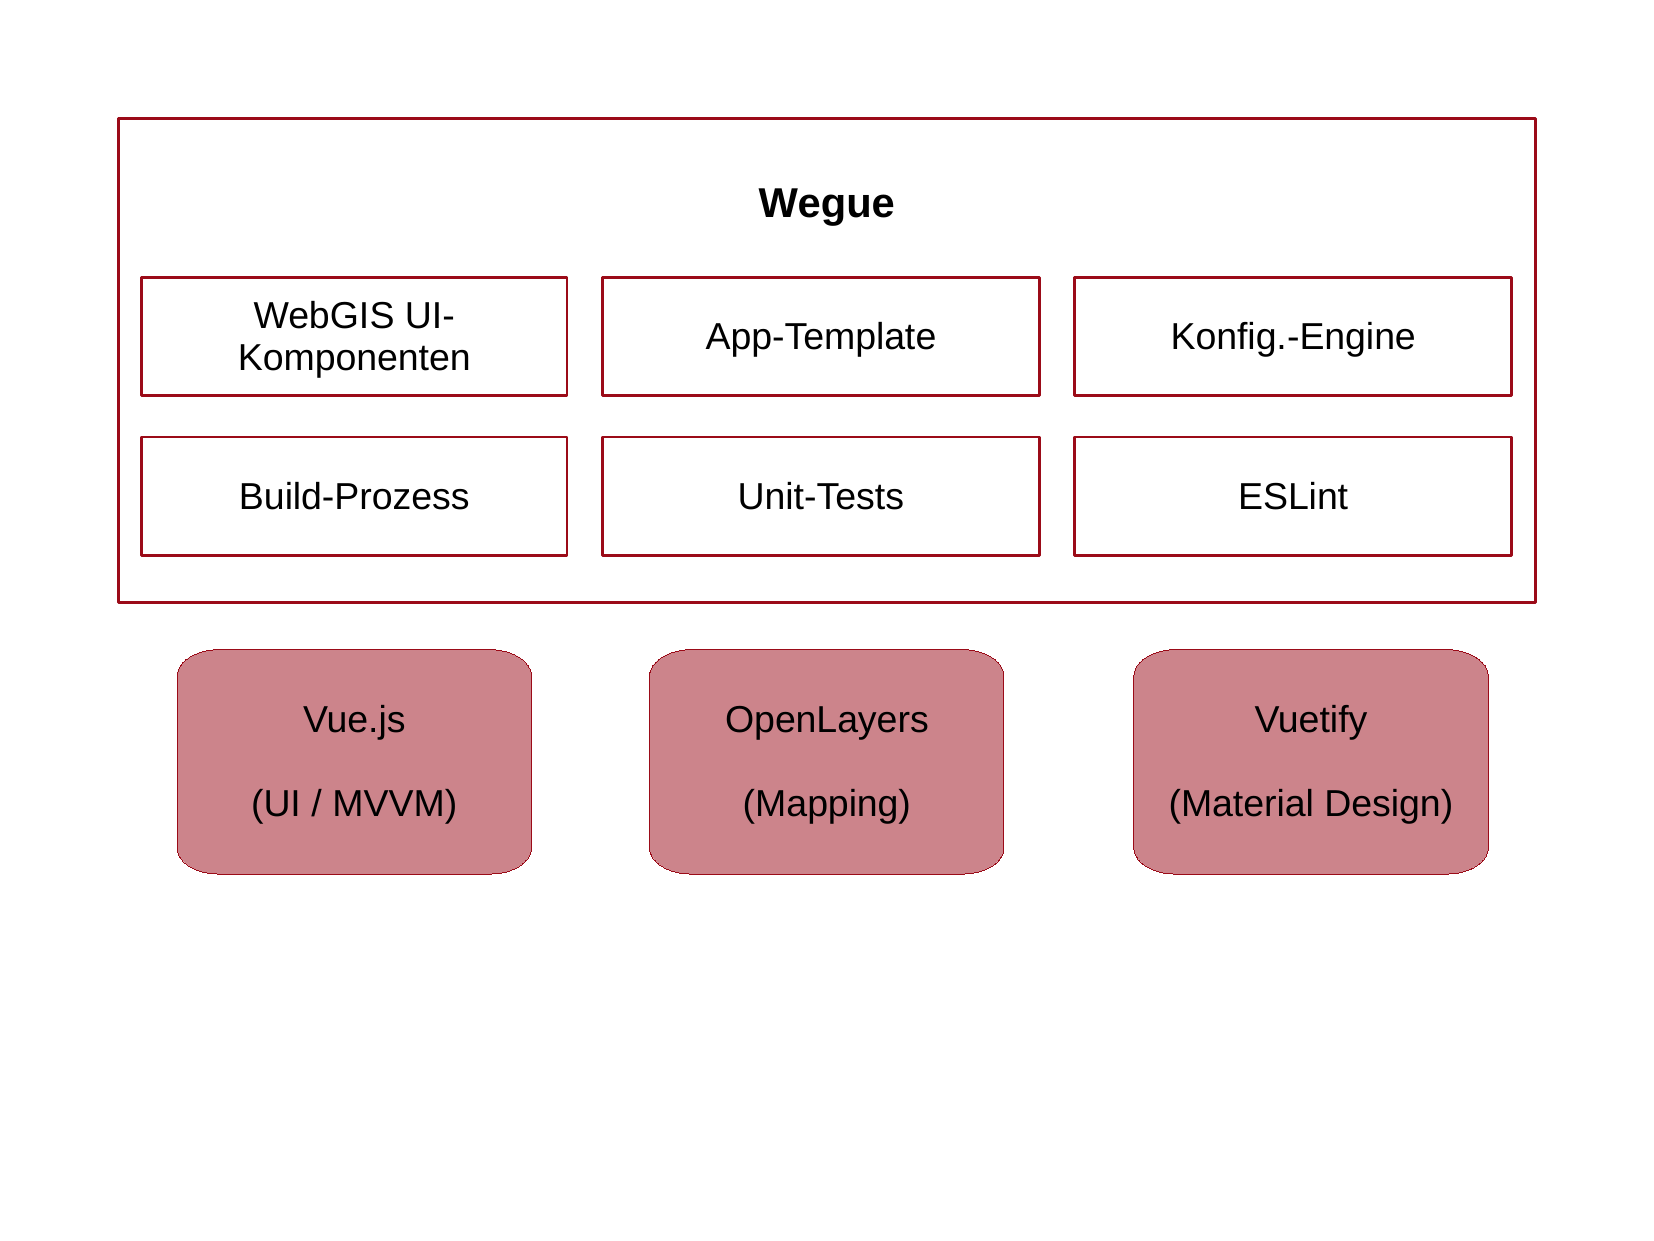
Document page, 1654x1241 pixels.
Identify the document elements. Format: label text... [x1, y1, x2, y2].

text_box App-Template [602, 277, 1040, 396]
text_box Build-Prozess [141, 437, 567, 556]
text_box OpenLayers (Mapping) [649, 649, 1004, 875]
text_box ESLint [1074, 437, 1512, 556]
text_box WebGIS UI- Komponenten [141, 277, 567, 396]
text_box Konfig.-Engine [1074, 277, 1512, 396]
text_box [118, 118, 1536, 603]
text_box Vue.js (UI / MVVM) [177, 649, 532, 875]
text_box Vuetify (Material Design) [1133, 649, 1489, 875]
text_box Wegue [726, 172, 928, 234]
text_box Unit-Tests [602, 437, 1040, 556]
